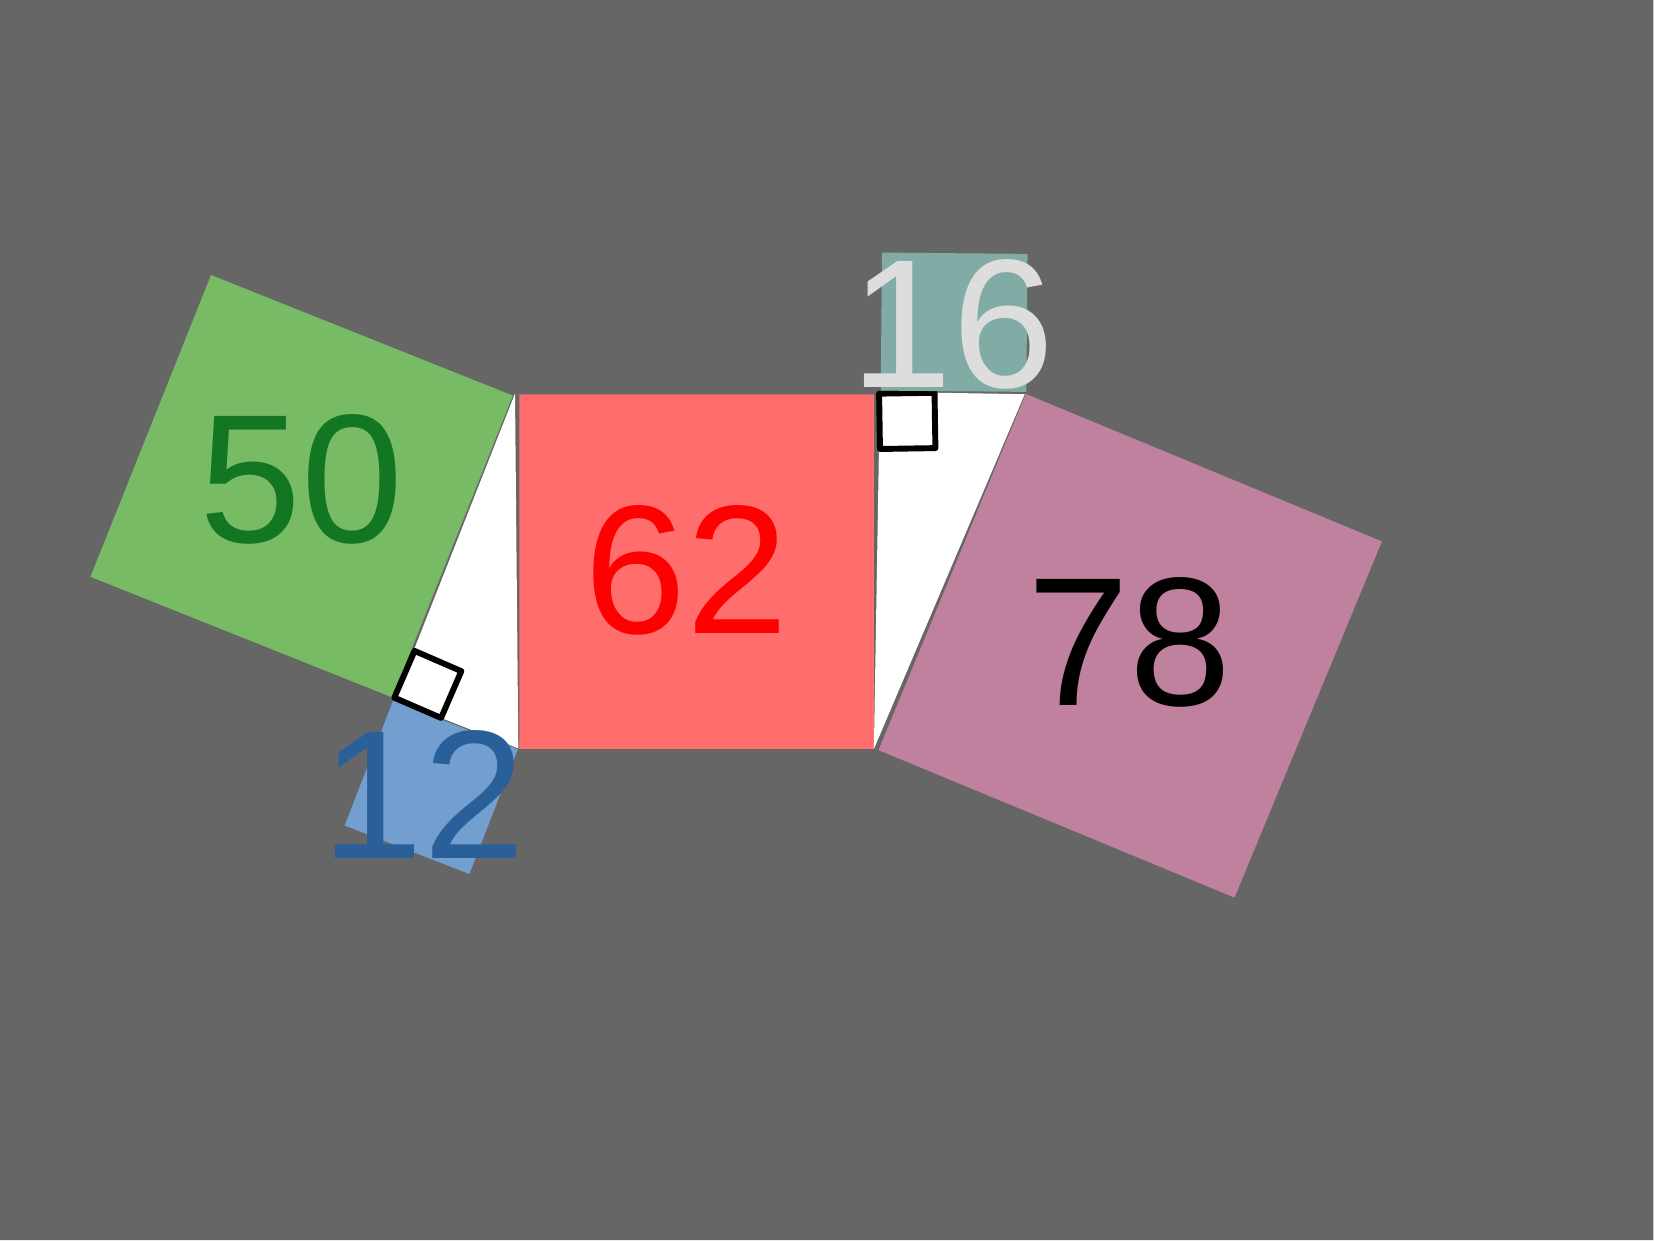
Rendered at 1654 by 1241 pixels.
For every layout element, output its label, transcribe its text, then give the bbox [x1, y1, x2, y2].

text_box [0, 0, 1654, 1241]
text_box 12 [307, 685, 570, 909]
text_box 62 [569, 460, 832, 767]
text_box 16 [835, 214, 1099, 438]
text_box 50 [184, 369, 503, 844]
text_box 78 [1013, 531, 1276, 752]
